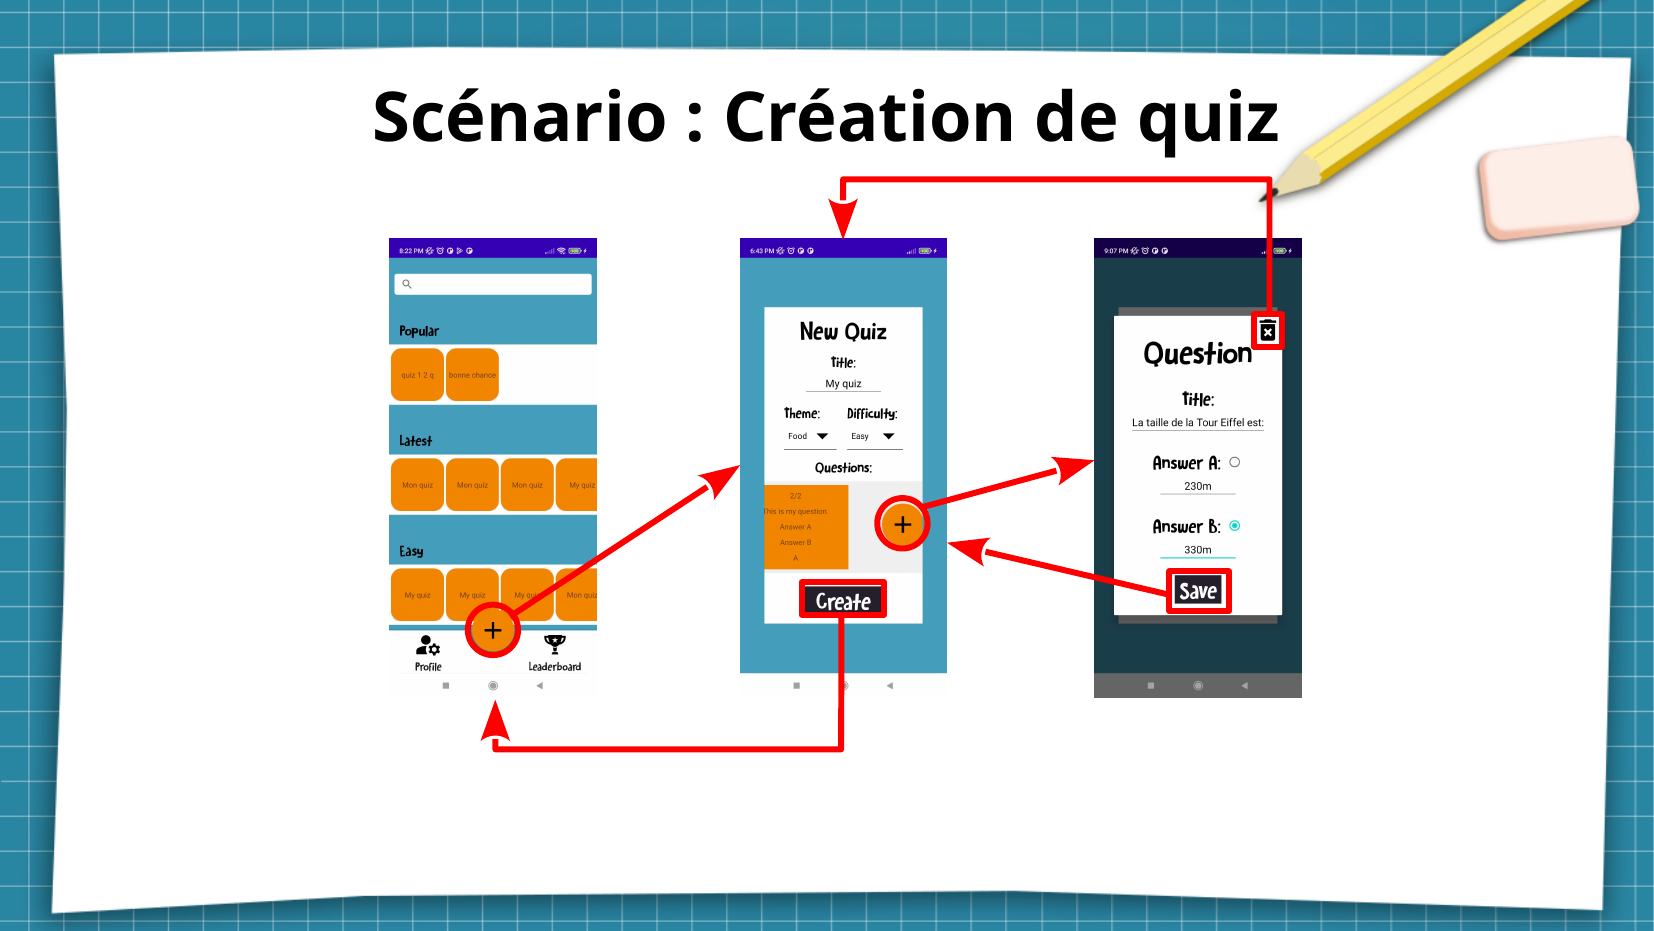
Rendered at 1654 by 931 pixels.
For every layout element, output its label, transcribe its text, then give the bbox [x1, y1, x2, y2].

title Scénario : Création de quiz [82, 37, 1571, 193]
picture [0, 0, 1654, 931]
